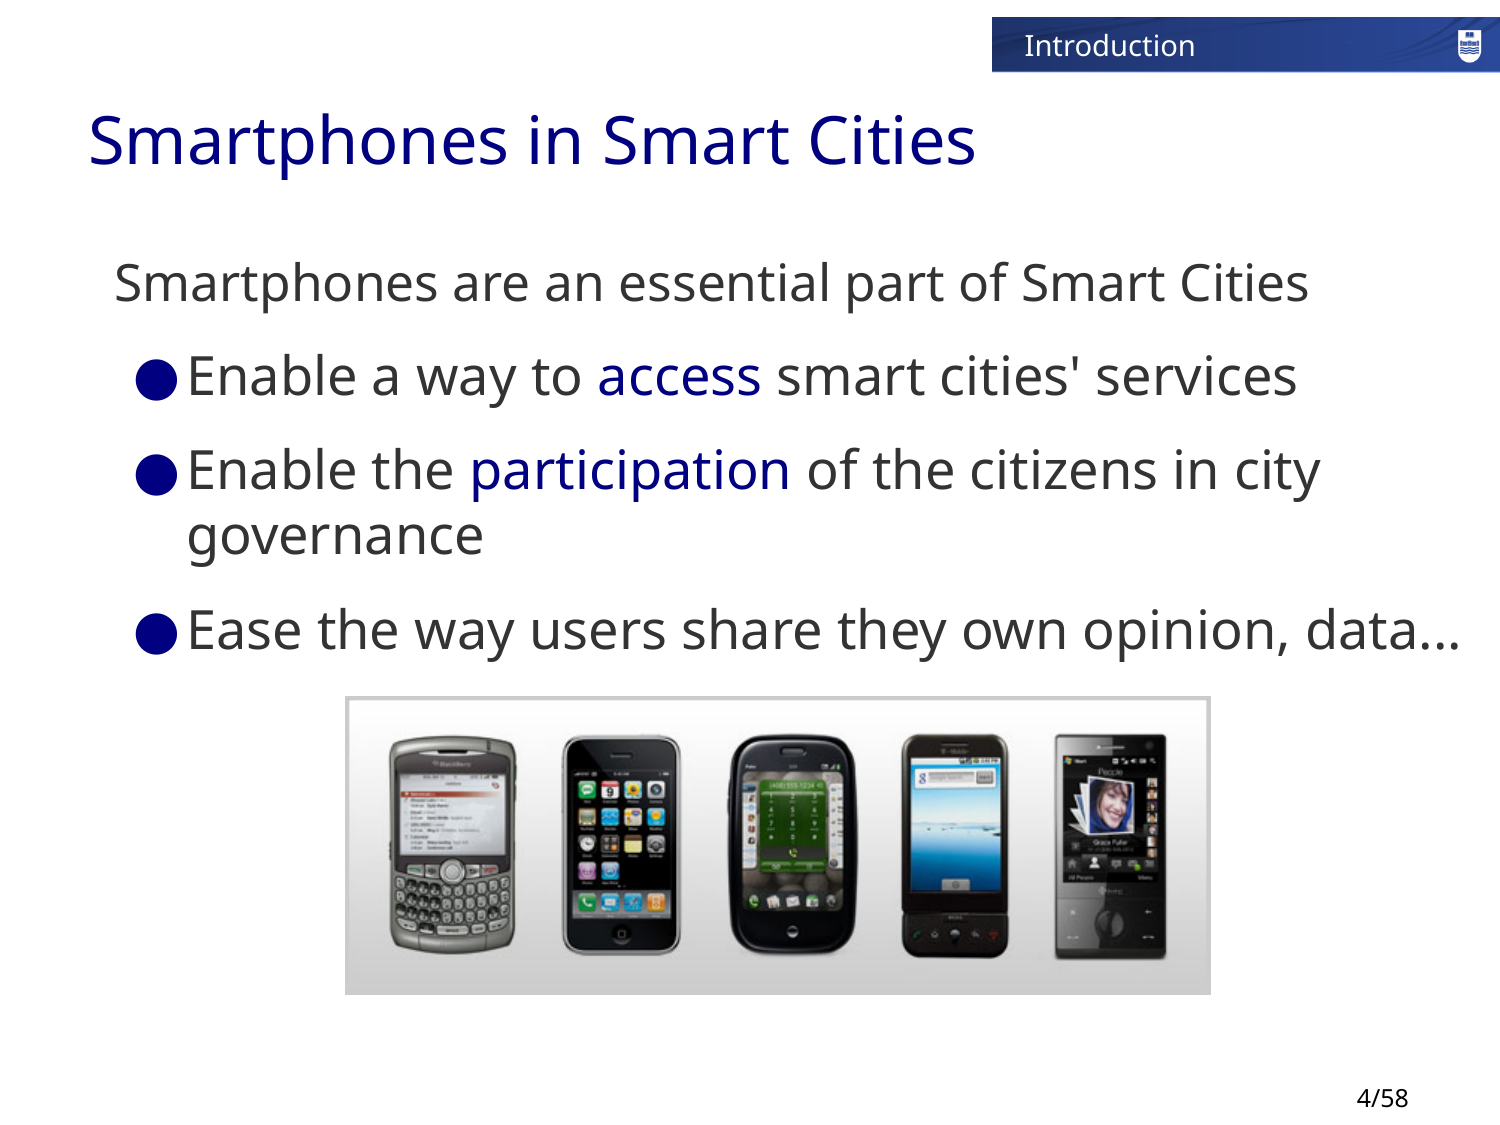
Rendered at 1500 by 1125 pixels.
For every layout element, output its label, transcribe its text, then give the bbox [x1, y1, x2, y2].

picture [345, 696, 1211, 995]
text_box Introduction [1009, 17, 1483, 67]
picture [992, 17, 1500, 73]
list Enable a way to access smart cities' services Enable the participation of the citizens in city governance Ease the way users share they own opinion, data... [100, 238, 1495, 1016]
text_box Smartphones are an essential part of Smart Cities [114, 246, 1351, 325]
title Smartphones in Smart Cities [2, 99, 1365, 177]
